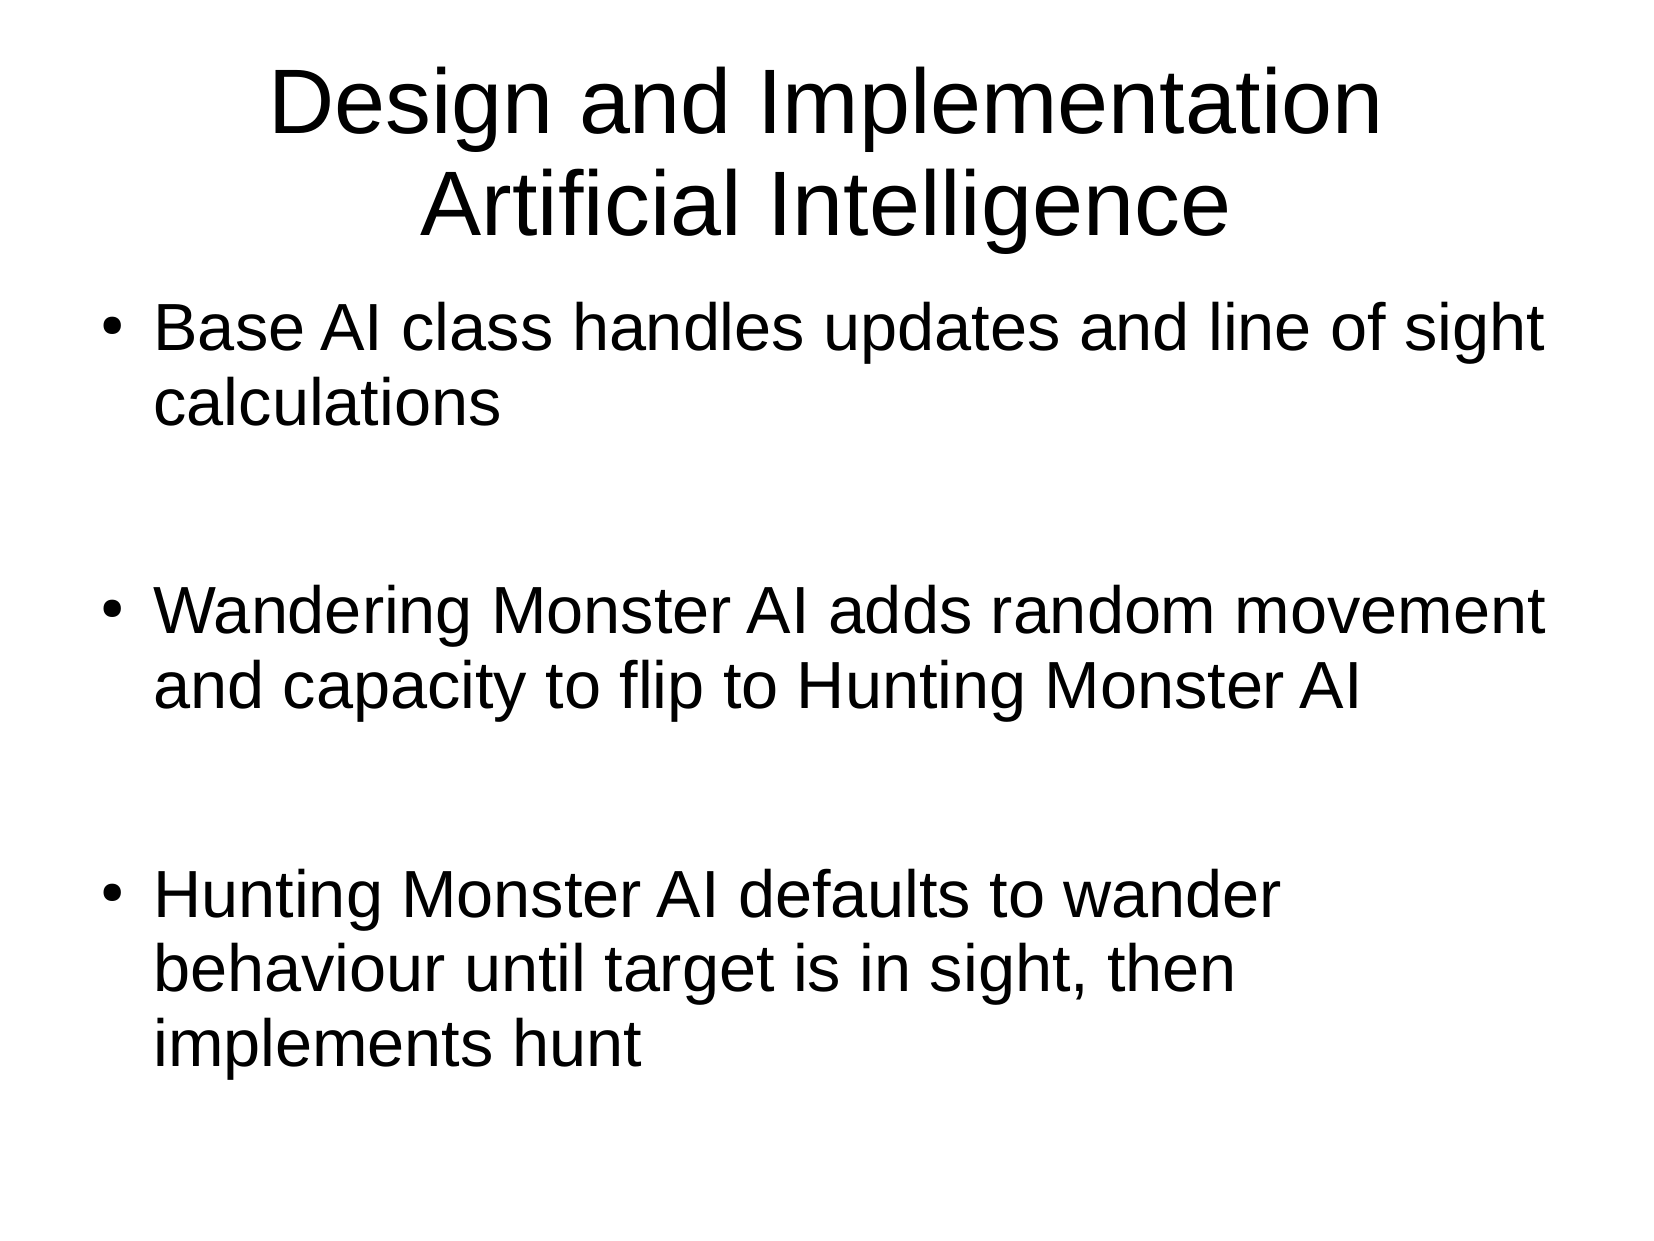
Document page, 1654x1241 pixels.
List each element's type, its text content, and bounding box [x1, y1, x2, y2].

list Base AI class handles updates and line of sight calculations Wandering Monster AI adds random movement and capacity to flip to Hunting Monster AI Hunting Monster AI defaults to wander behaviour until target is in sight, then implements hunt [82, 290, 1571, 1109]
title Design and Implementation Artificial Intelligence [82, 49, 1571, 257]
